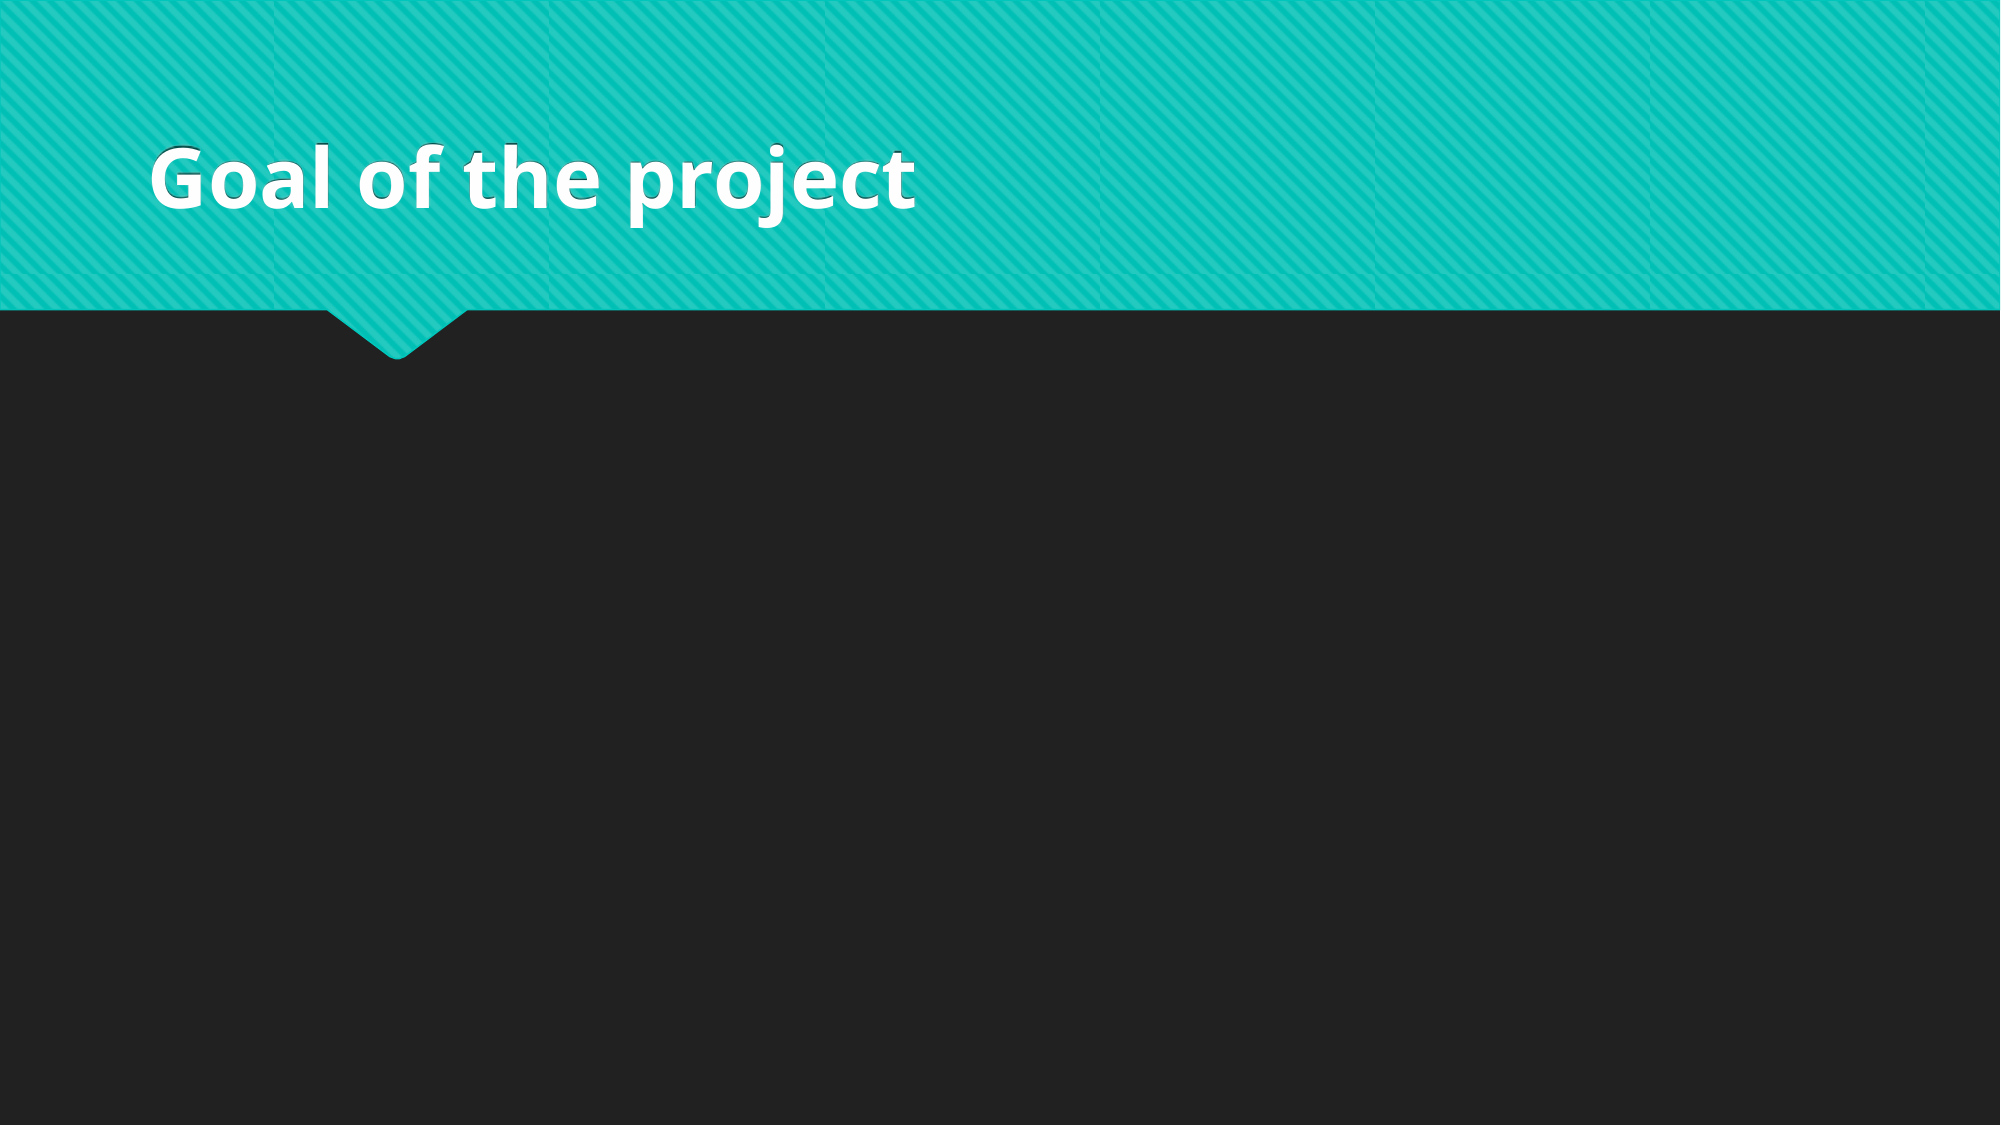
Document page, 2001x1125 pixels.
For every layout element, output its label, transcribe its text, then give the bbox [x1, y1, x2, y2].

title Goal of the project [132, 73, 1868, 233]
